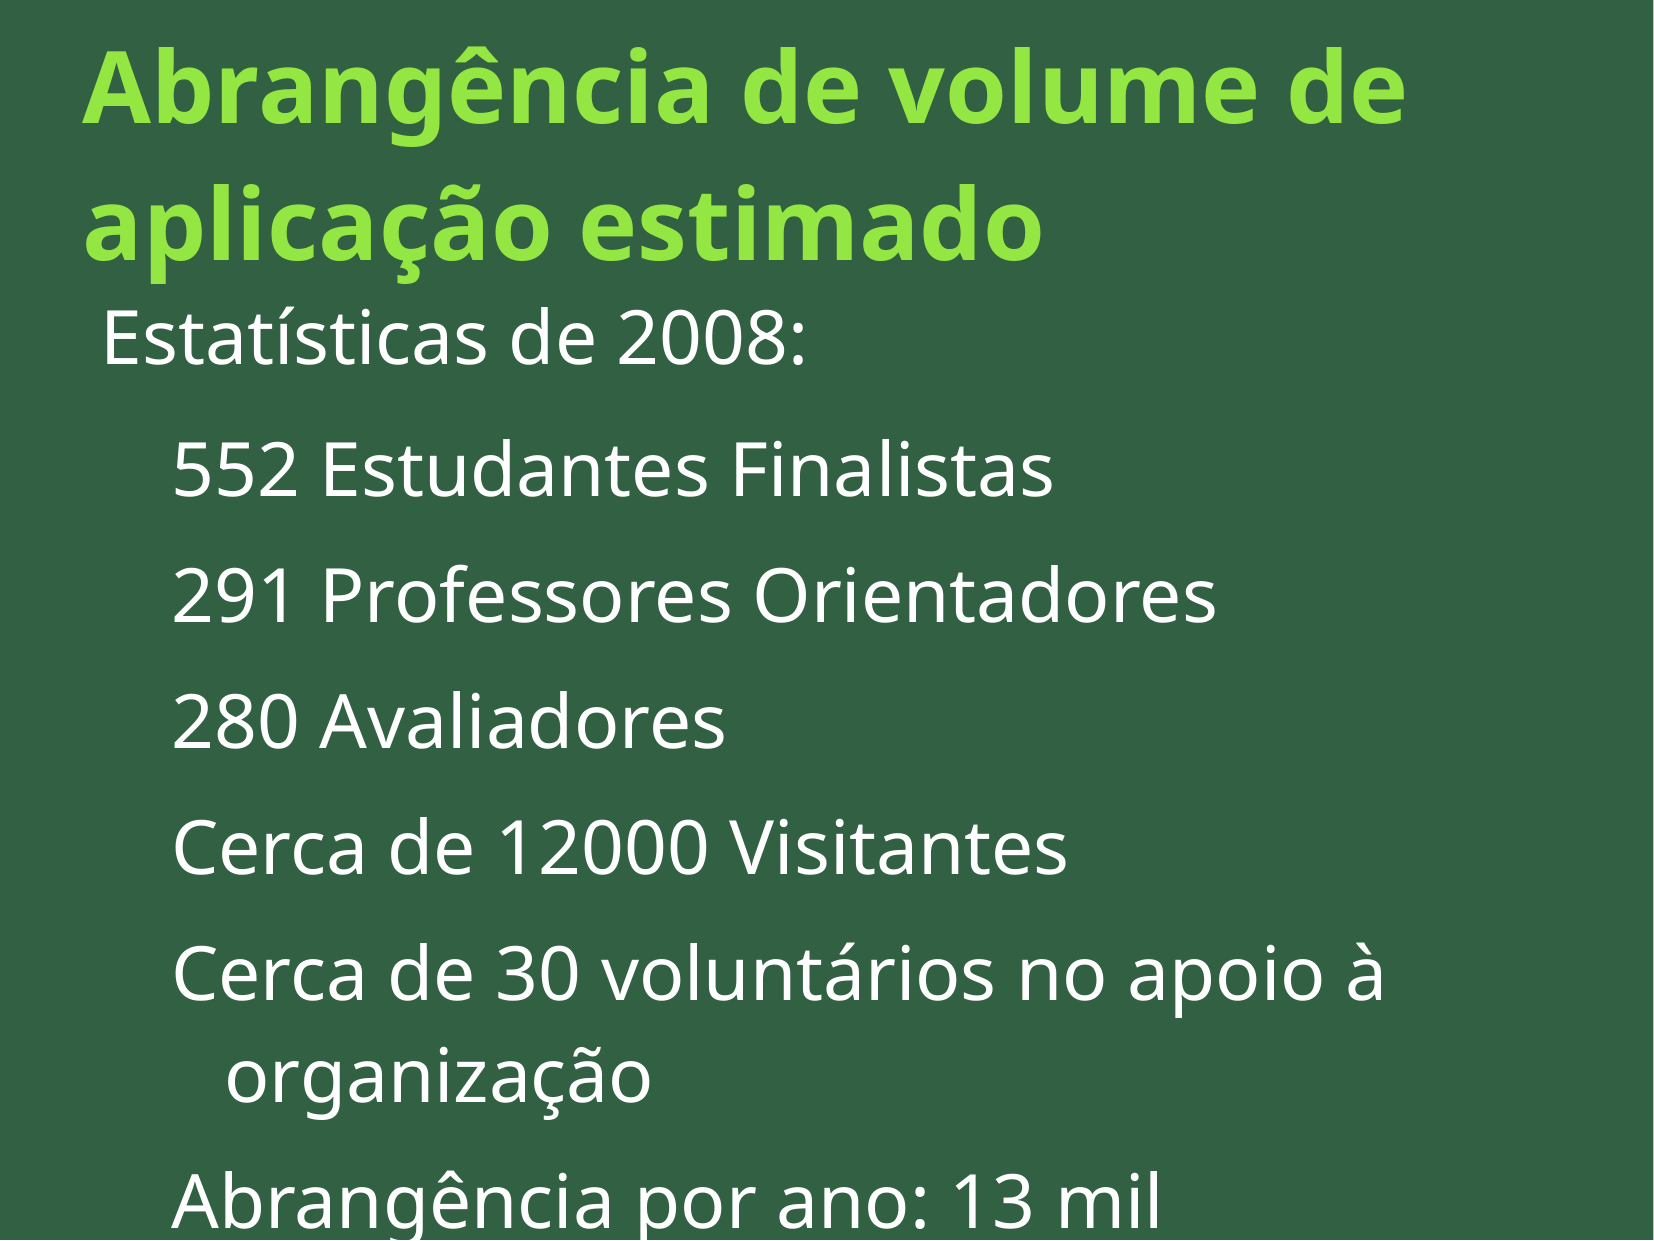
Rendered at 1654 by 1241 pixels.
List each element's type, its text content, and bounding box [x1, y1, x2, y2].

title Abrangência de volume de aplicação estimado [82, 36, 1571, 269]
list Estatísticas de 2008: 552 Estudantes Finalistas 291 Professores Orientadores 280 Avaliadores Cerca de 12000 Visitantes Cerca de 30 voluntários no apoio à organização Abrangência por ano: 13 mil participates [82, 284, 1571, 1129]
